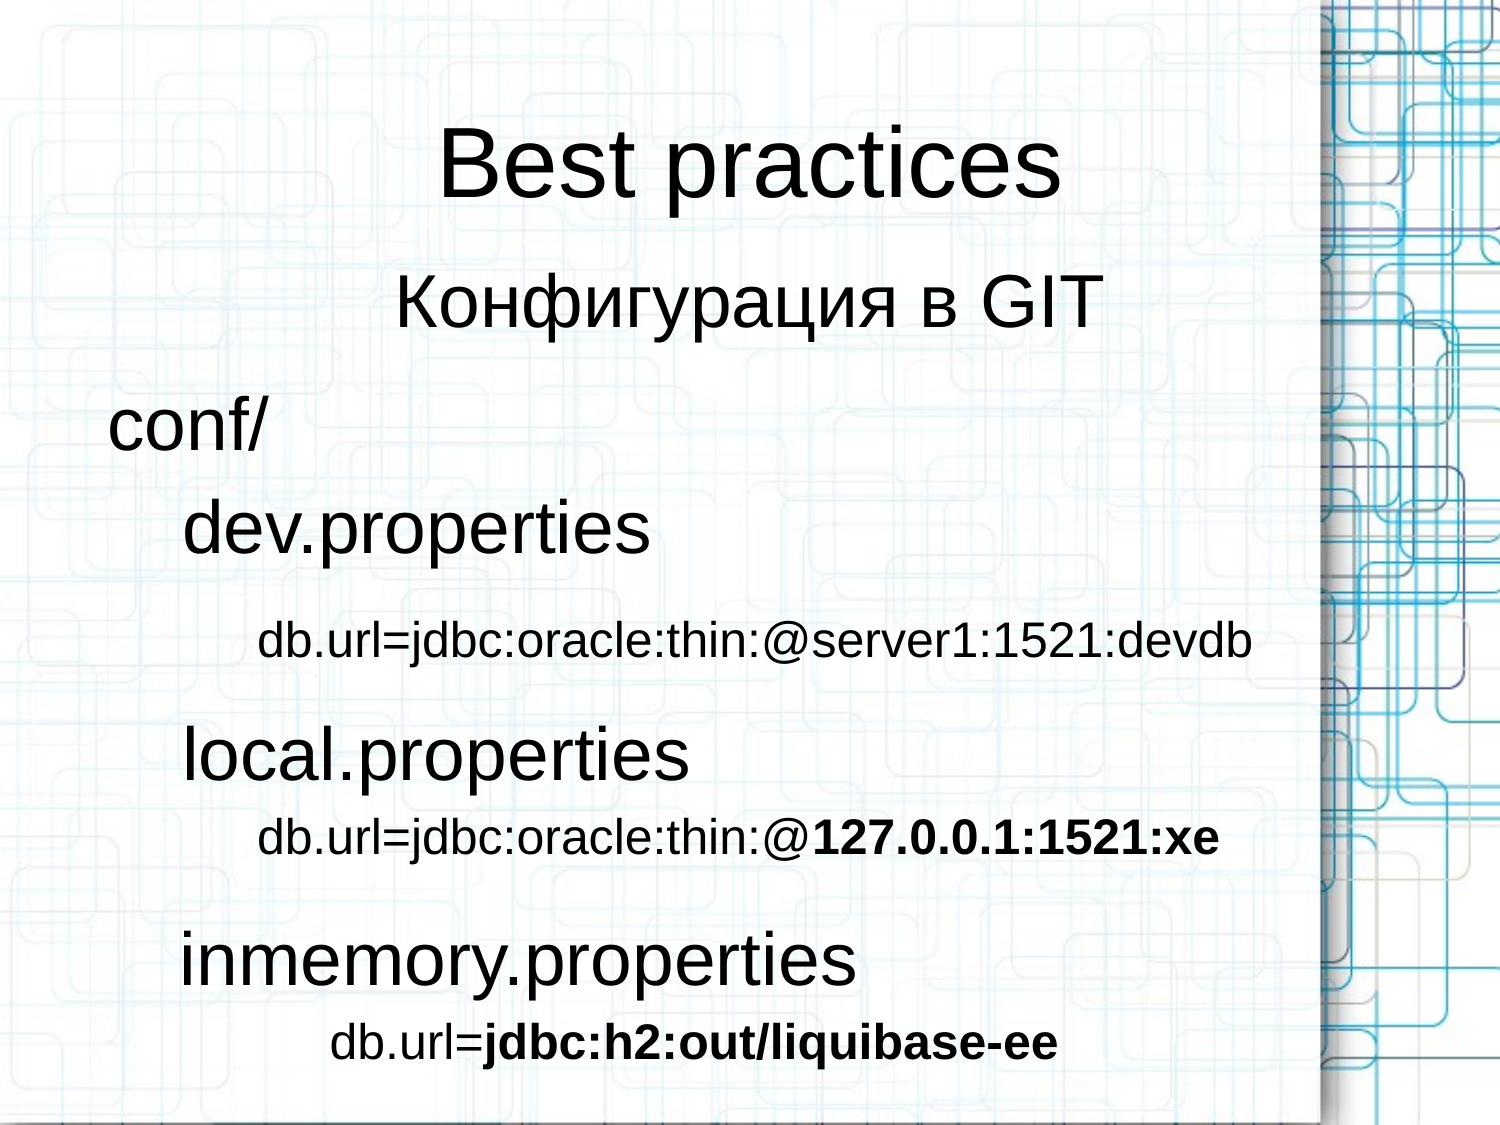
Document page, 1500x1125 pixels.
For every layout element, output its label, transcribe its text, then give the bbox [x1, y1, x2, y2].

text_box conf/ dev.properties db.url=jdbc:oracle:thin:@server1:1521:devdb [92, 346, 1443, 677]
text_box inmemory.properties db.url=jdbc:h2:out/liquibase-ee [164, 882, 1291, 1106]
picture [0, 0, 1500, 1125]
list Конфигурация в GIT [75, 237, 1425, 390]
title Best practices [75, 45, 1425, 233]
text_box local.properties db.url=jdbc:oracle:thin:@127.0.0.1:1521:xe [92, 677, 1443, 899]
